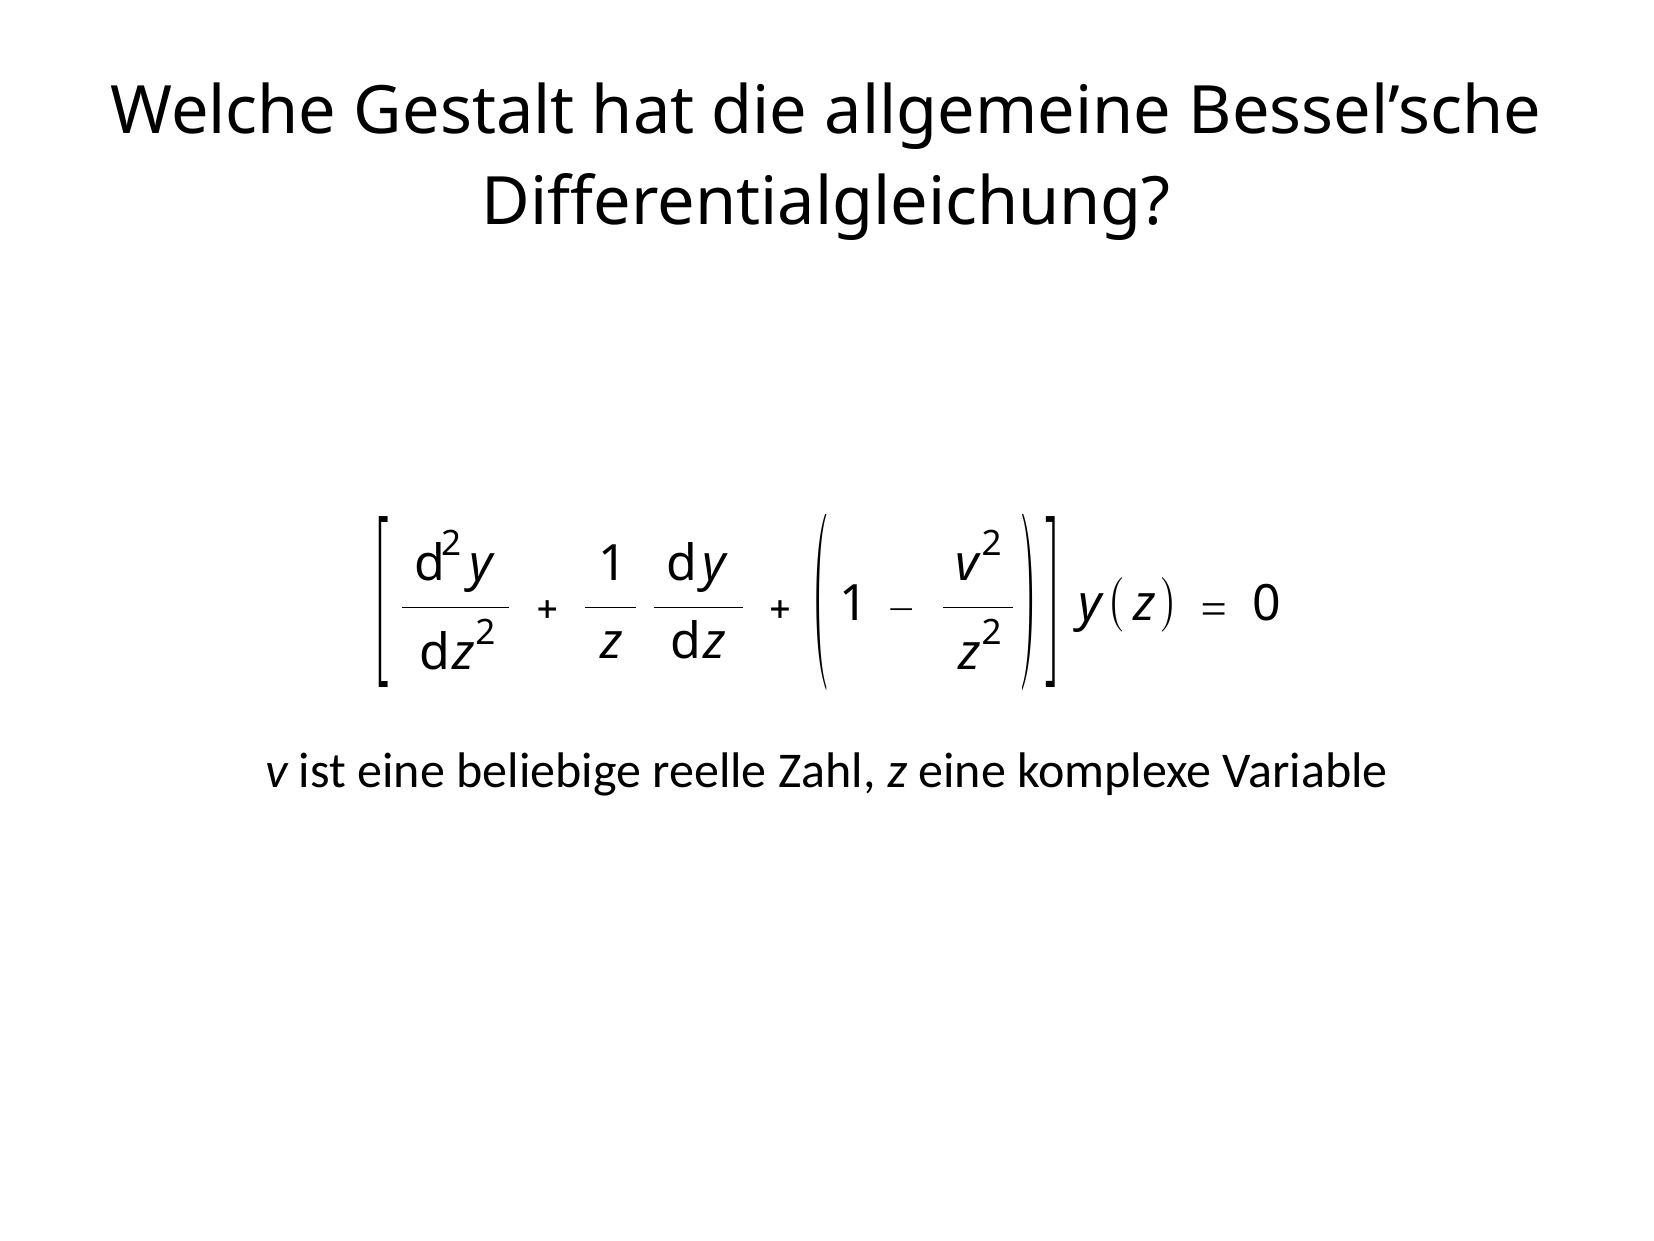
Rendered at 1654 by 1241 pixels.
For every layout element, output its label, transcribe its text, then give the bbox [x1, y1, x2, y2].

title Welche Gestalt hat die allgemeine Bessel’sche Differentialgleichung? [82, 49, 1571, 257]
chart [369, 514, 1285, 691]
subtitle v ist eine beliebige reelle Zahl, z eine komplexe Variable [82, 290, 1571, 1010]
